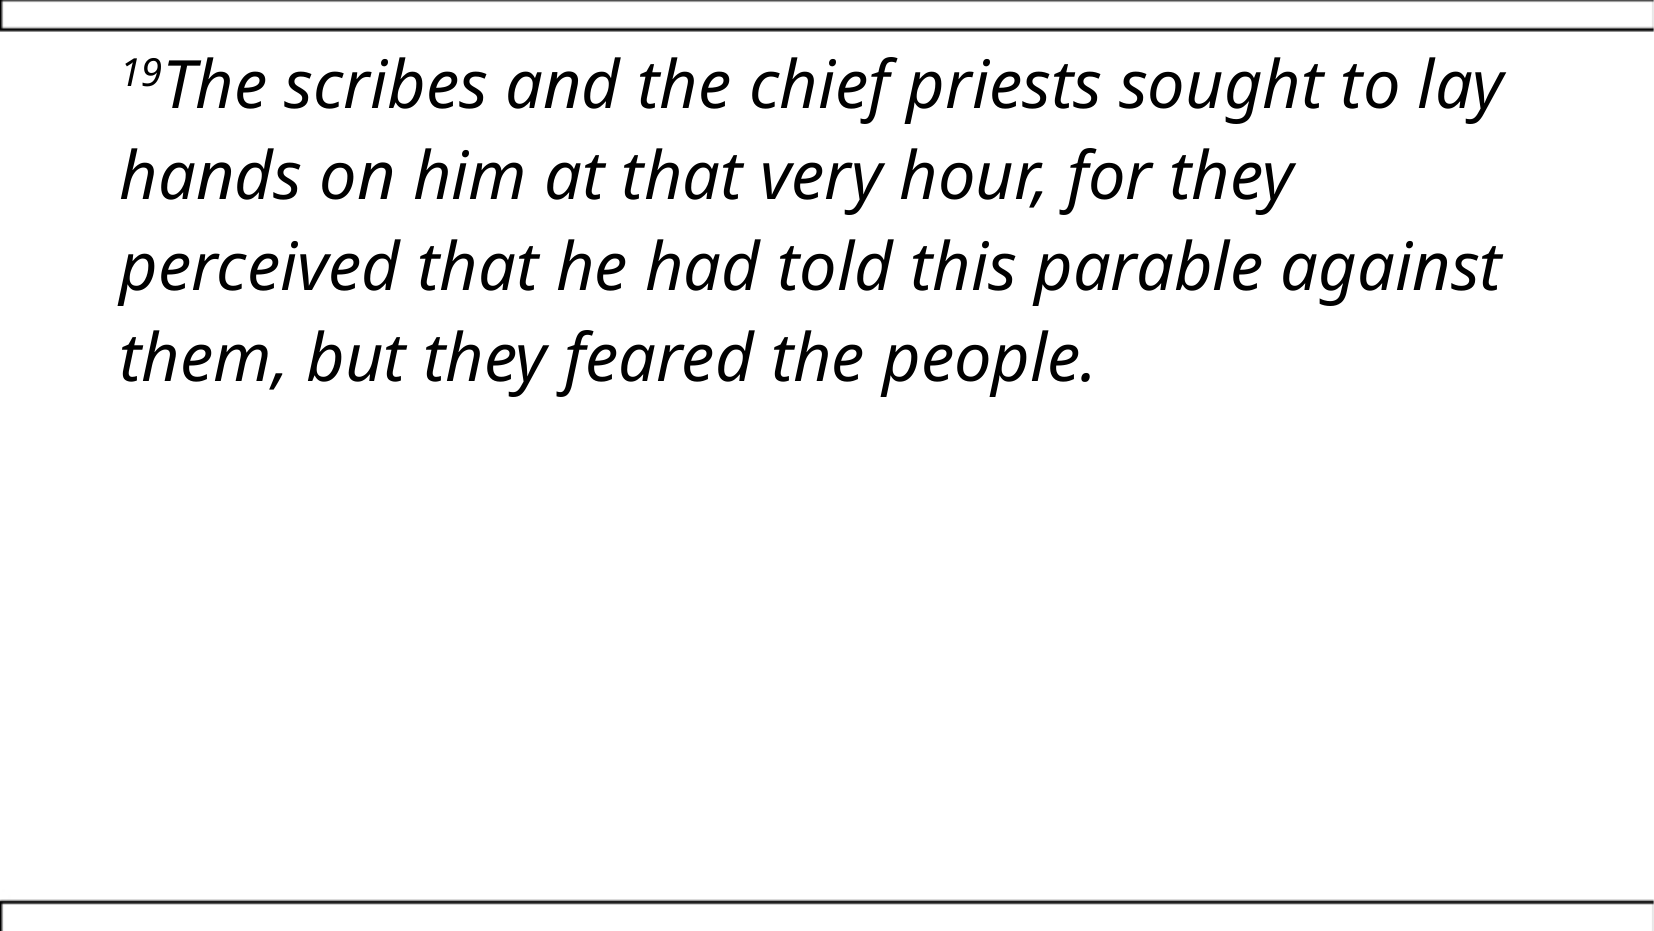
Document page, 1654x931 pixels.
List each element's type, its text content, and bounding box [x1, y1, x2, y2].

text_box 19The scribes and the chief priests sought to lay hands on him at that very hour, for they perceived that he had told this parable against them, but they feared the people. [105, 30, 1546, 400]
picture [0, 0, 1654, 931]
